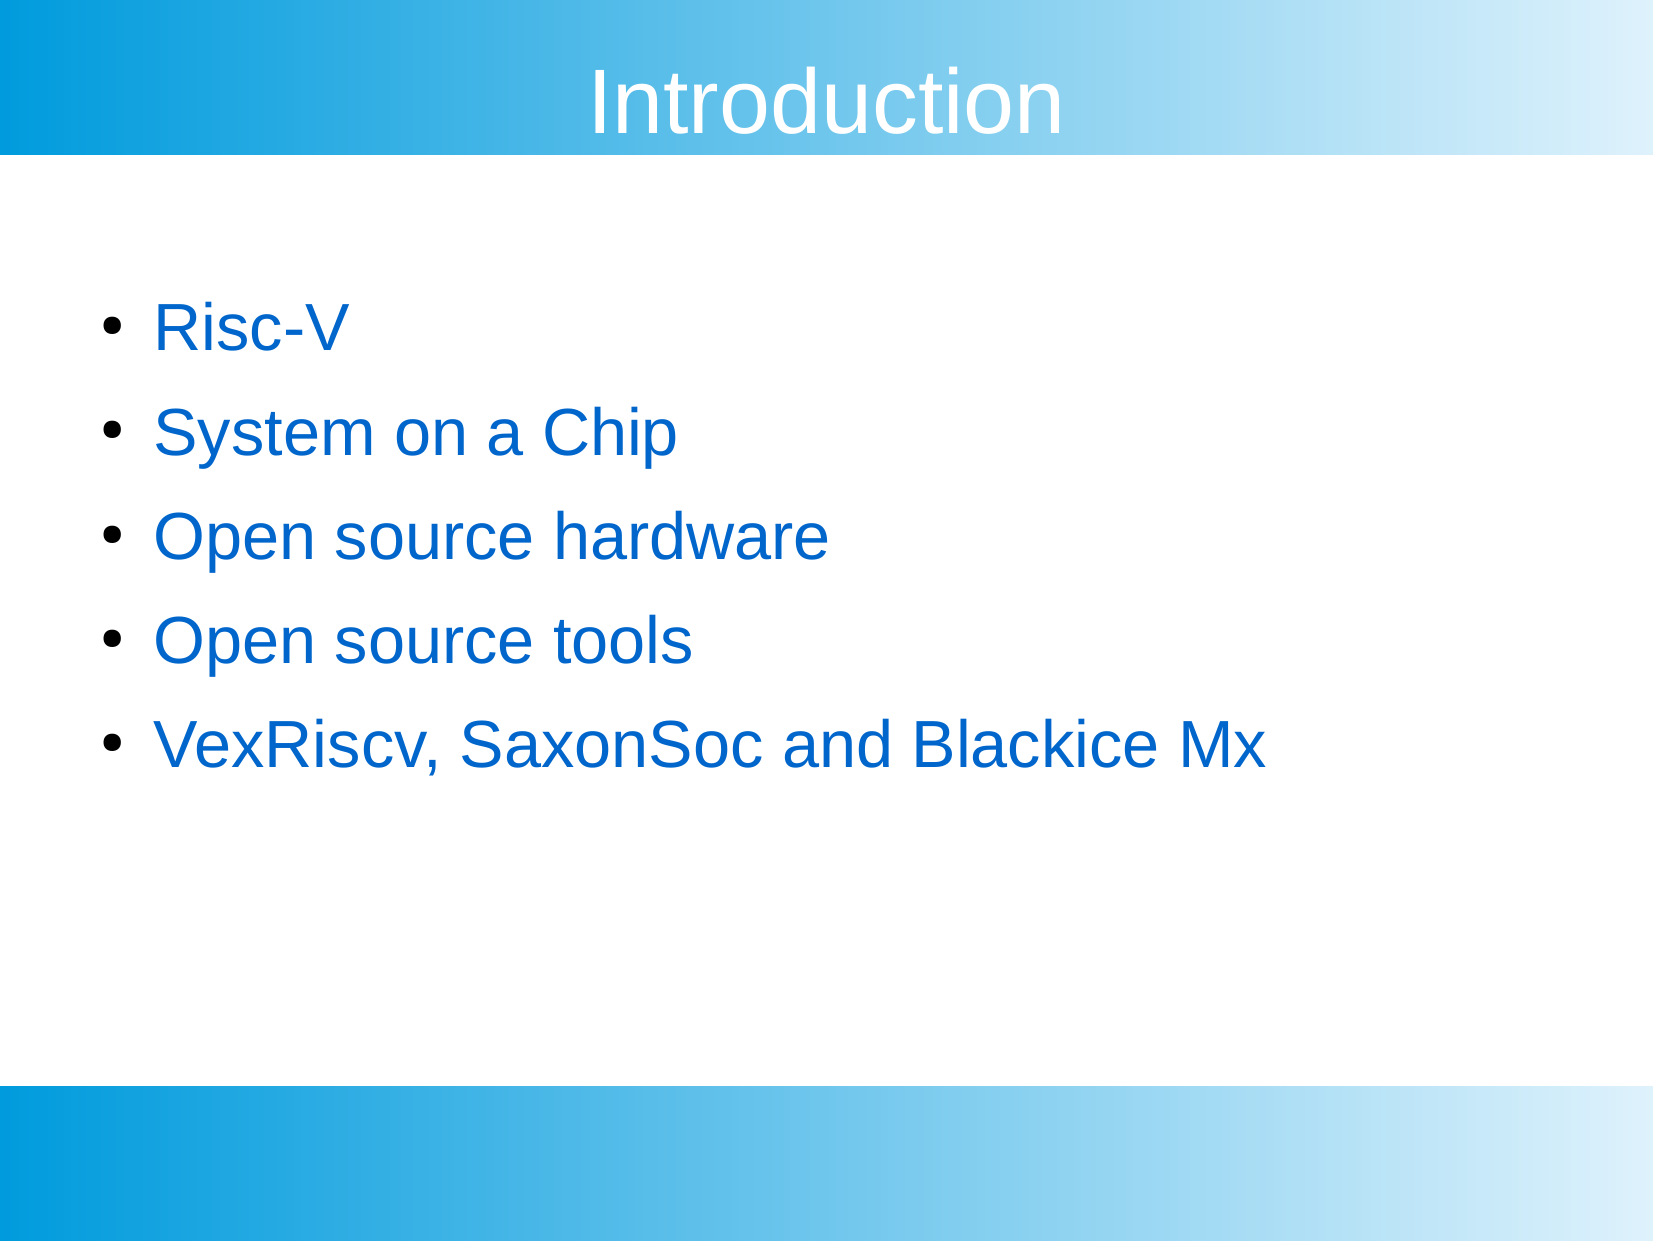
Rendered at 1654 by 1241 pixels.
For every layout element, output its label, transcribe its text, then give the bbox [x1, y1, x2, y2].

title Introduction [82, 49, 1571, 155]
list Risc-V System on a Chip Open source hardware Open source tools VexRiscv, SaxonSoc and Blackice Mx [82, 290, 1571, 1010]
